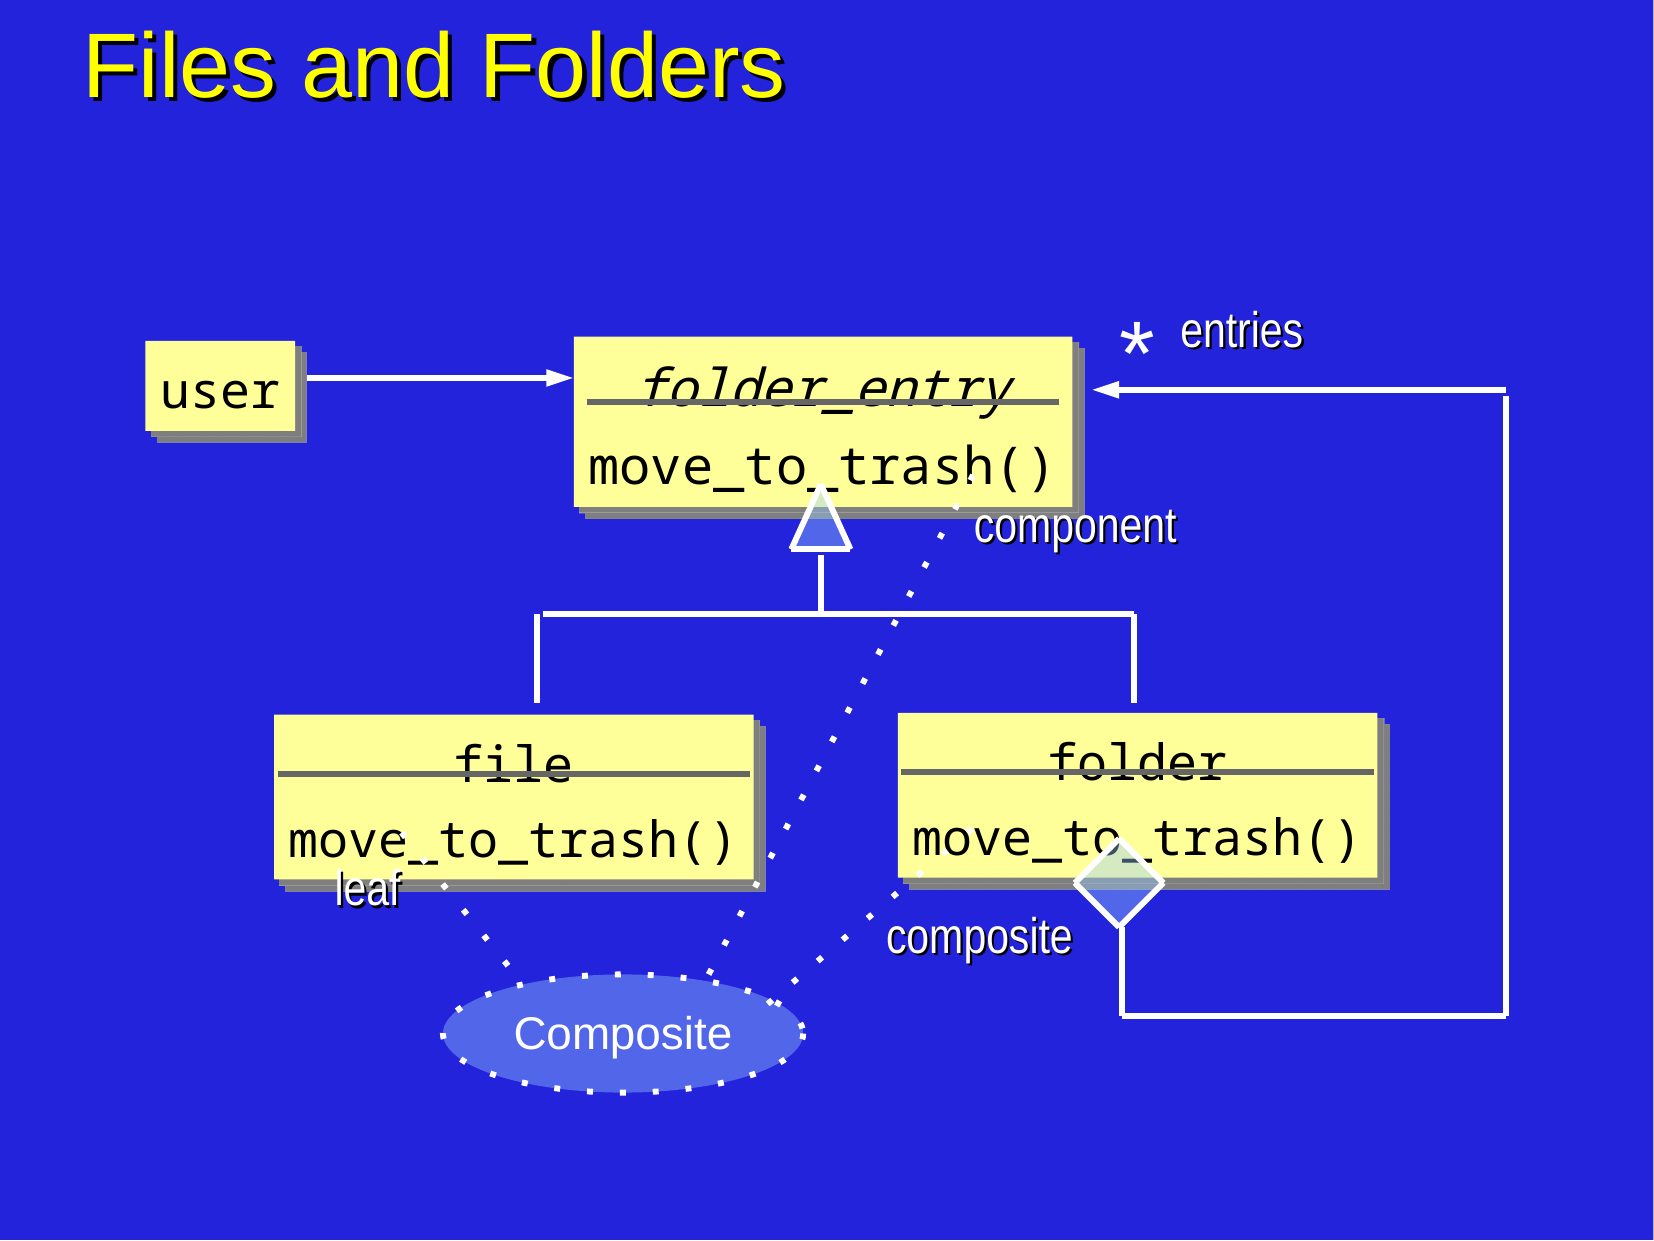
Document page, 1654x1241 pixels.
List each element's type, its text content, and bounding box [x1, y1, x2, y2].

text_box entries [1165, 289, 1453, 365]
text_box user [145, 340, 296, 431]
text_box * [1104, 295, 1193, 414]
text_box leaf [319, 848, 455, 924]
text_box component [959, 484, 1193, 560]
text_box Composite [442, 974, 804, 1093]
text_box [791, 484, 851, 550]
text_box folder move_to_trash() [897, 712, 1378, 878]
text_box composite [871, 895, 1105, 972]
text_box folder_entry move_to_trash() [573, 336, 1073, 507]
title Files and Folders [82, 2, 1571, 130]
text_box [1074, 838, 1164, 928]
text_box file move_to_trash() [274, 714, 754, 880]
